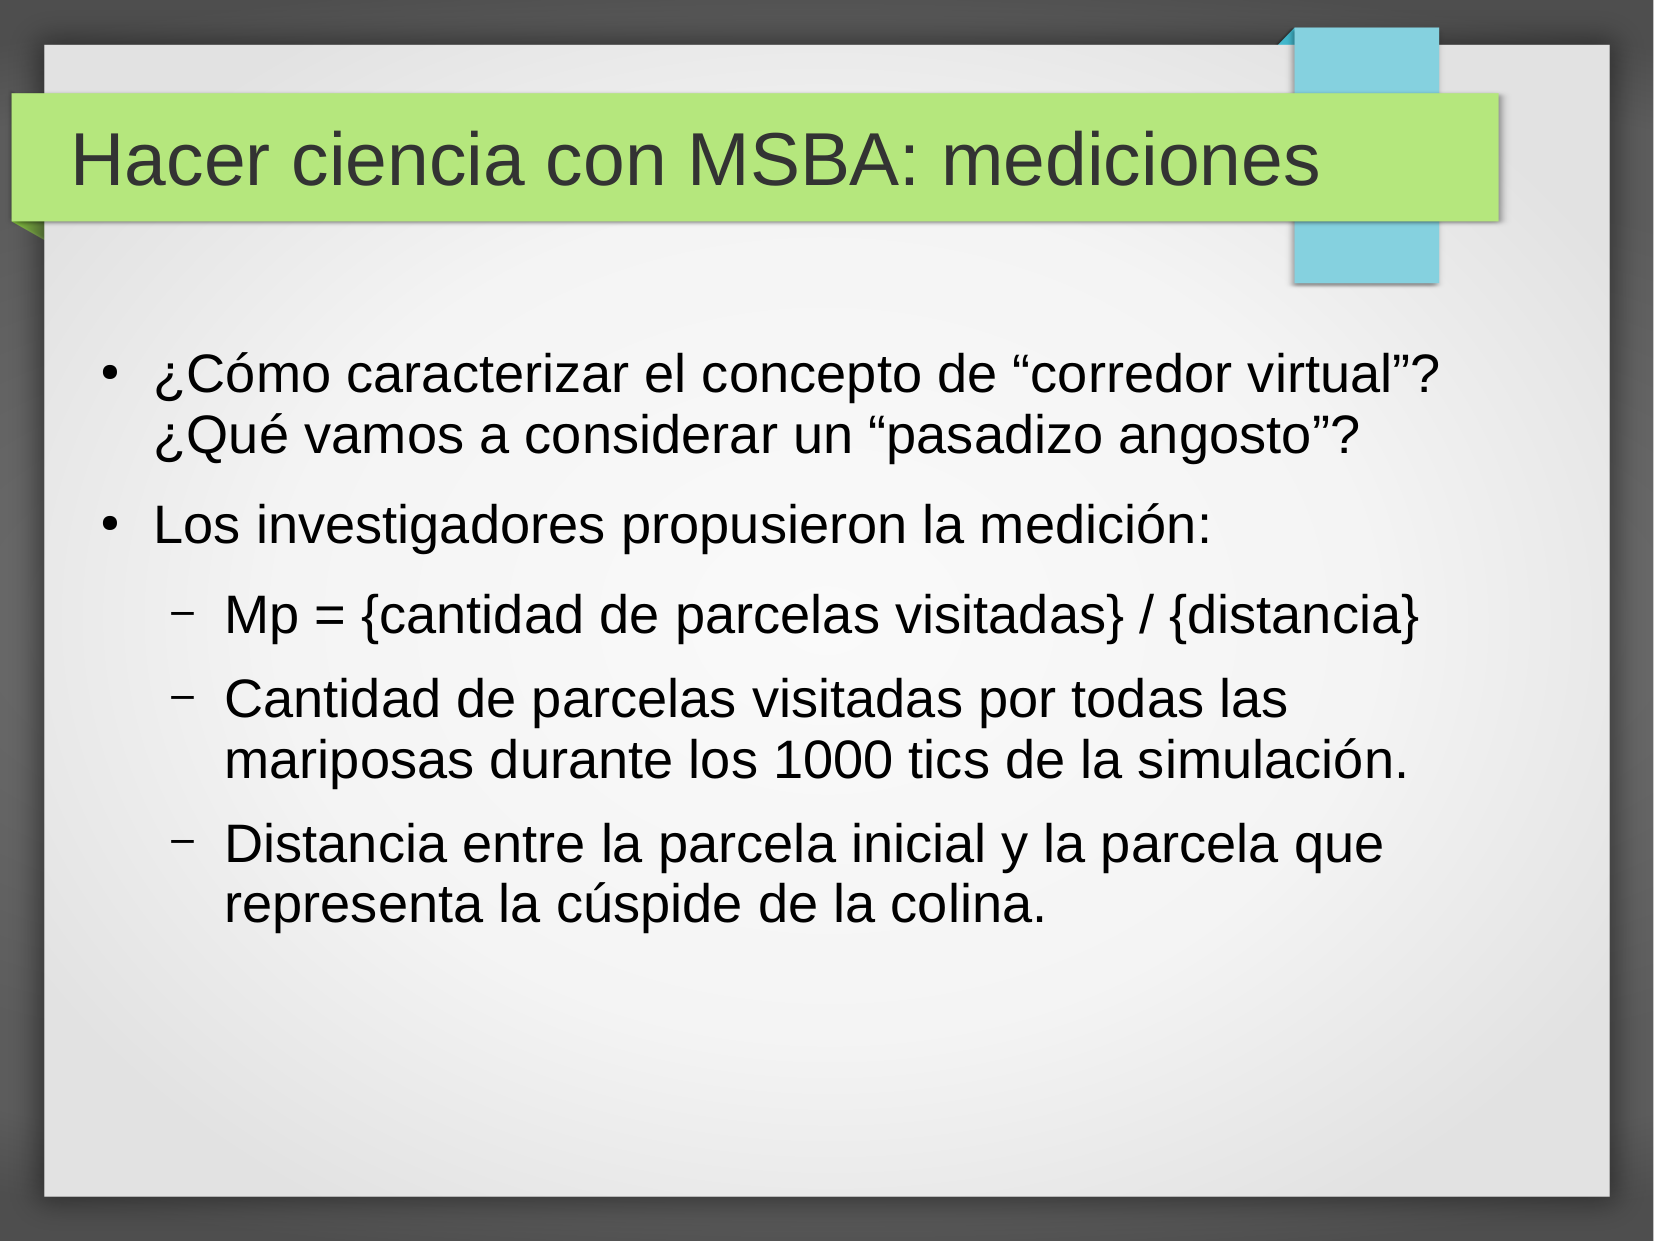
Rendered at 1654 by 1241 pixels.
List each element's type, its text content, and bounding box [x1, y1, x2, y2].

title Hacer ciencia con MSBA: mediciones [70, 106, 1371, 213]
picture [0, 0, 1654, 1241]
list ¿Cómo caracterizar el concepto de “corredor virtual”?¿Qué vamos a considerar un “pasadizo angosto”? Los investigadores propusieron la medición: Mp = {cantidad de parcelas visitadas} / {distancia} Cantidad de parcelas visitadas por todas las mariposas durante los 1000 tics de la simulación. Distancia entre la parcela inicial y la parcela que representa la cúspide de la colina. [82, 343, 1538, 1063]
